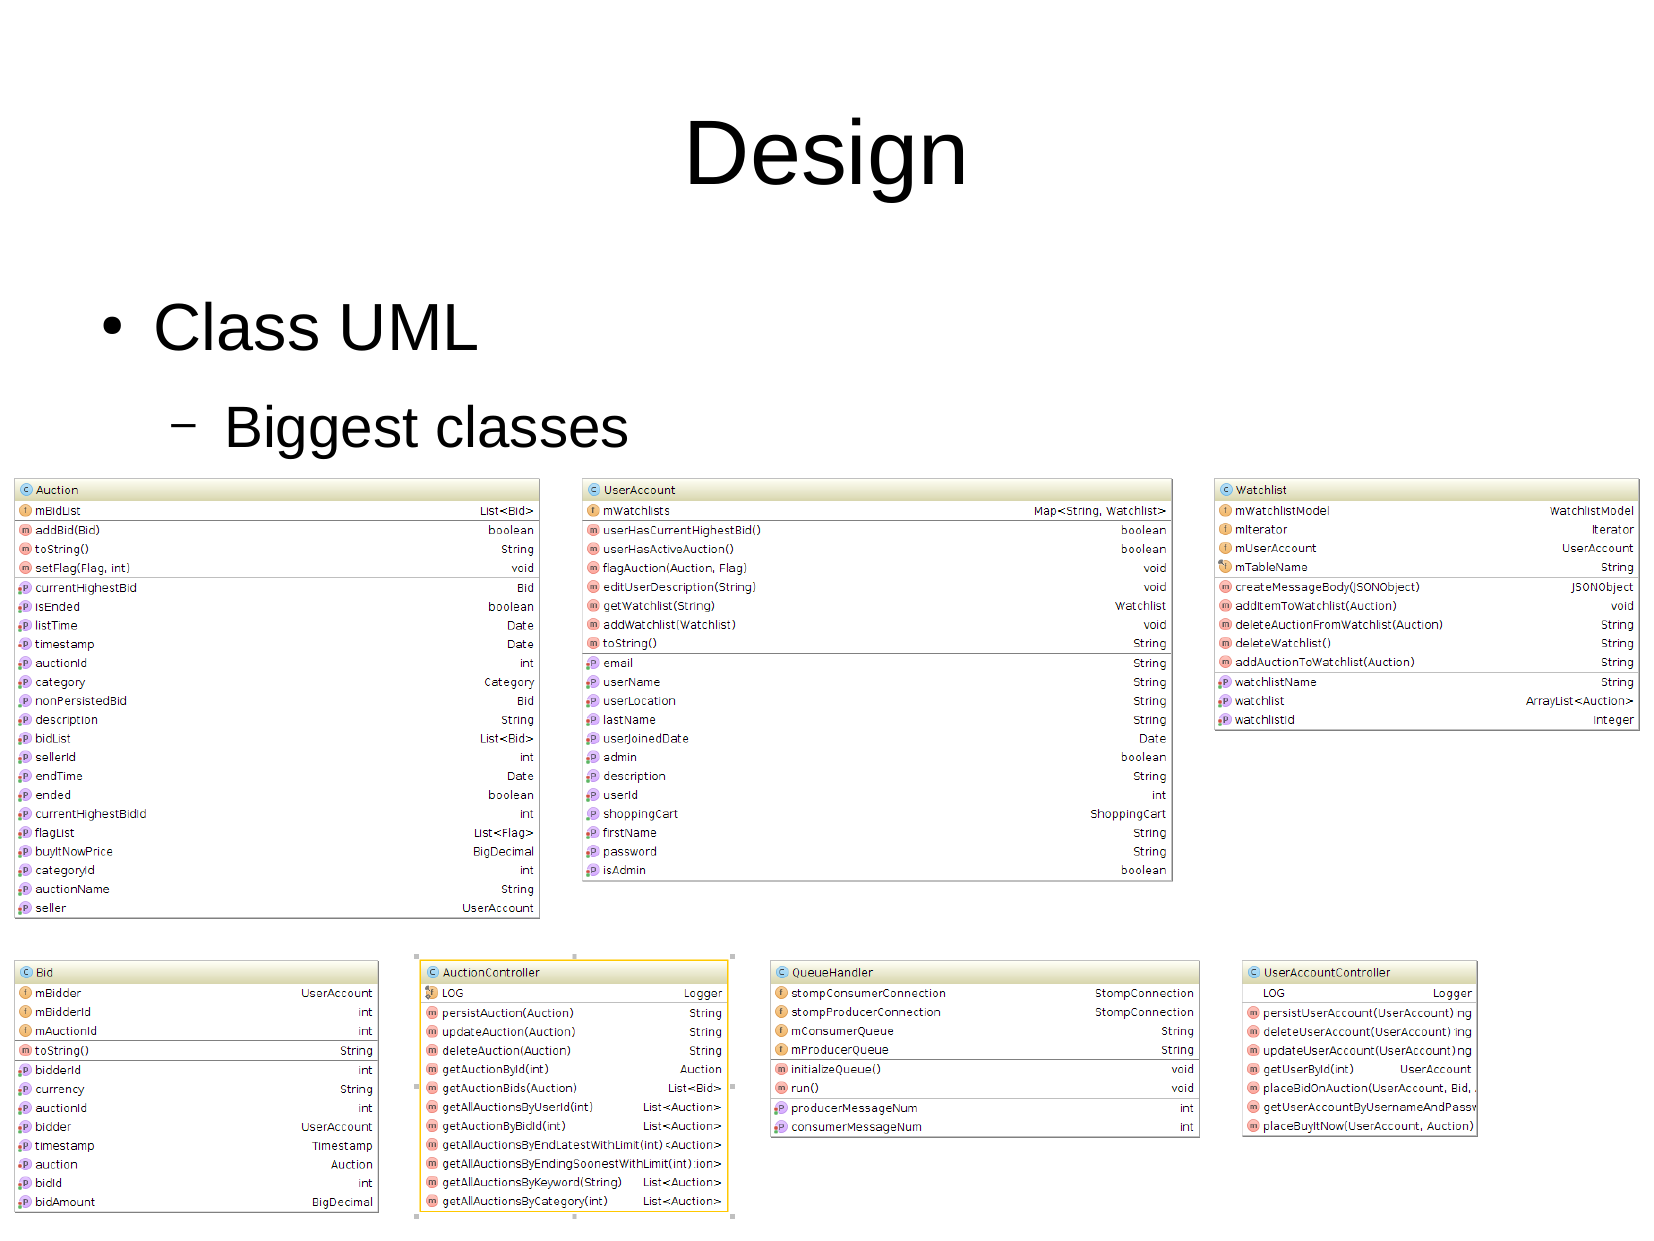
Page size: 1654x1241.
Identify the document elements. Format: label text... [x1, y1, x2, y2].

picture [0, 464, 1654, 1229]
title Design [82, 49, 1571, 257]
list Class UML Biggest classes [82, 290, 1571, 464]
